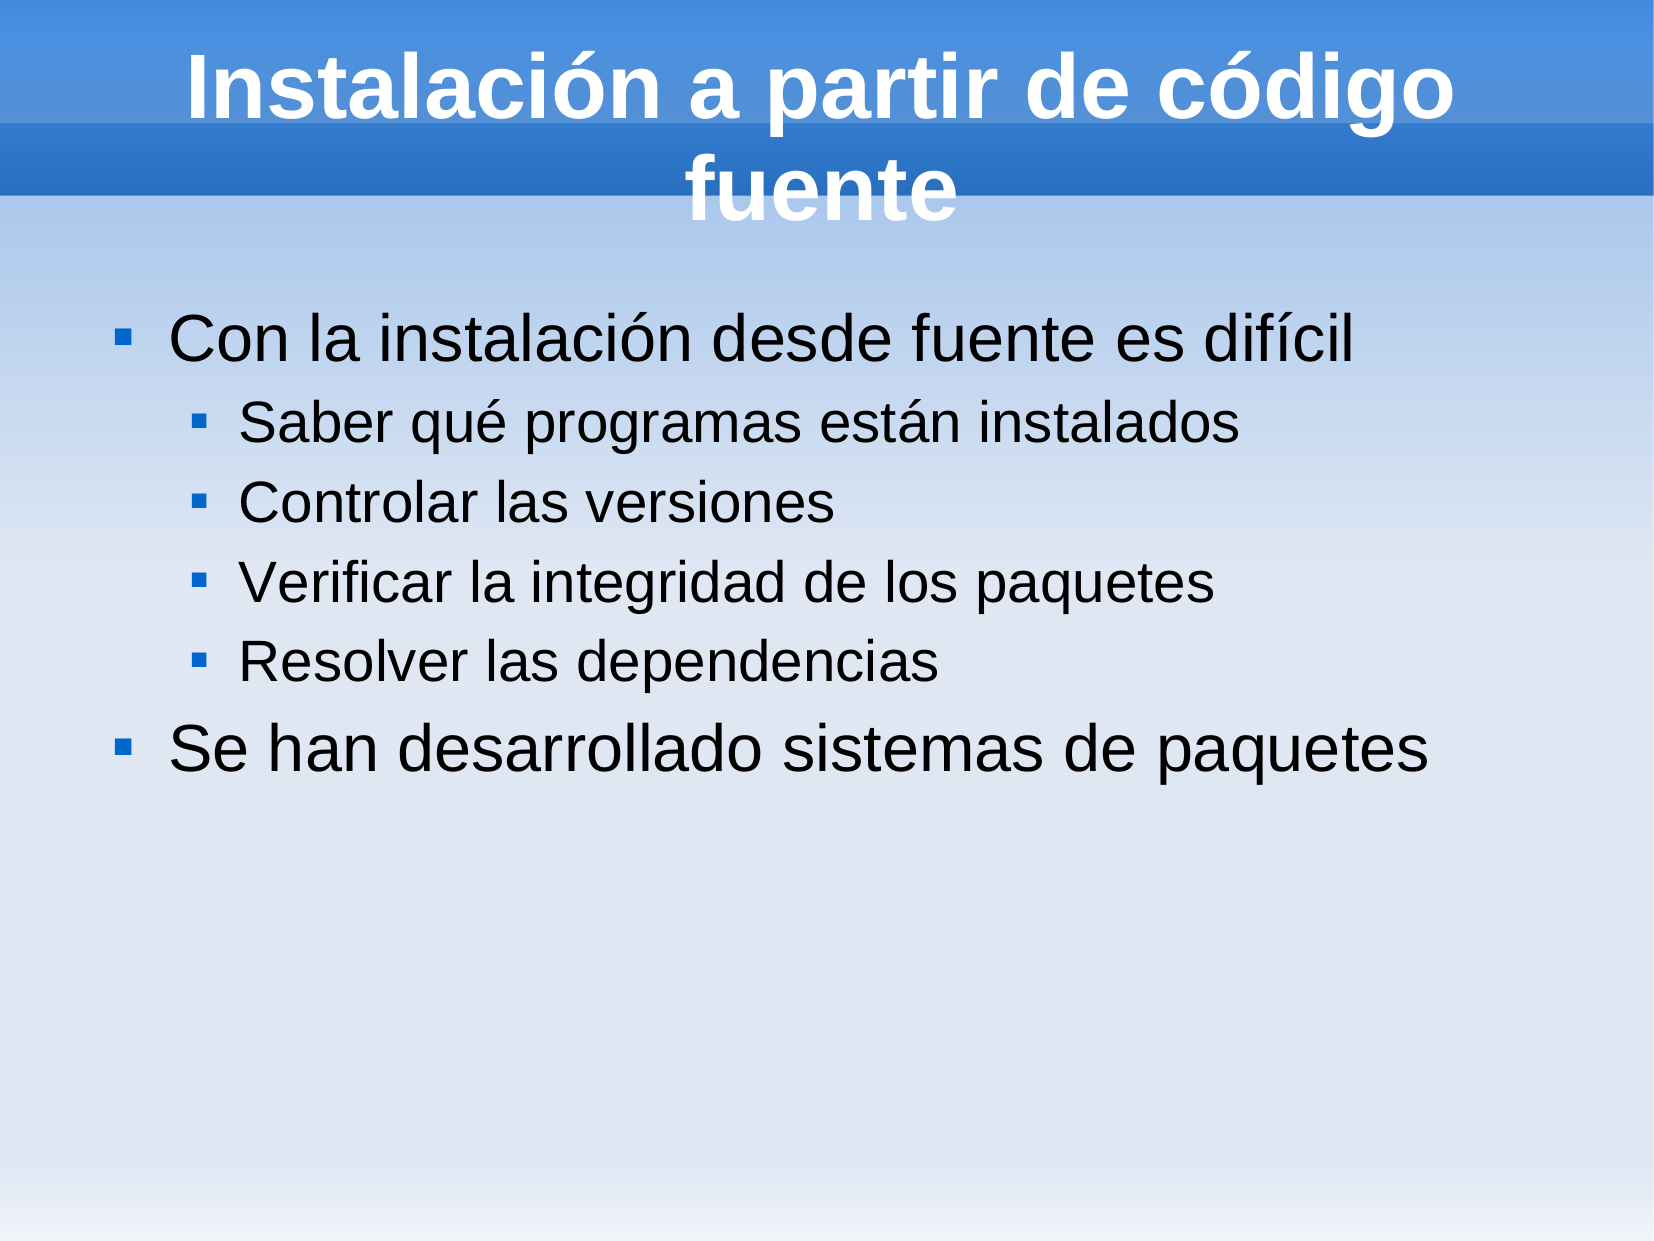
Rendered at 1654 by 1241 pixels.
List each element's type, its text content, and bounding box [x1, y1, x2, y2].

list Con la instalación desde fuente es difícil Saber qué programas están instalados Controlar las versiones Verificar la integridad de los paquetes Resolver las dependencias Se han desarrollado sistemas de paquetes [82, 293, 1562, 1048]
title Instalación a partir de código fuente [73, 27, 1571, 248]
picture [0, 0, 1654, 1241]
